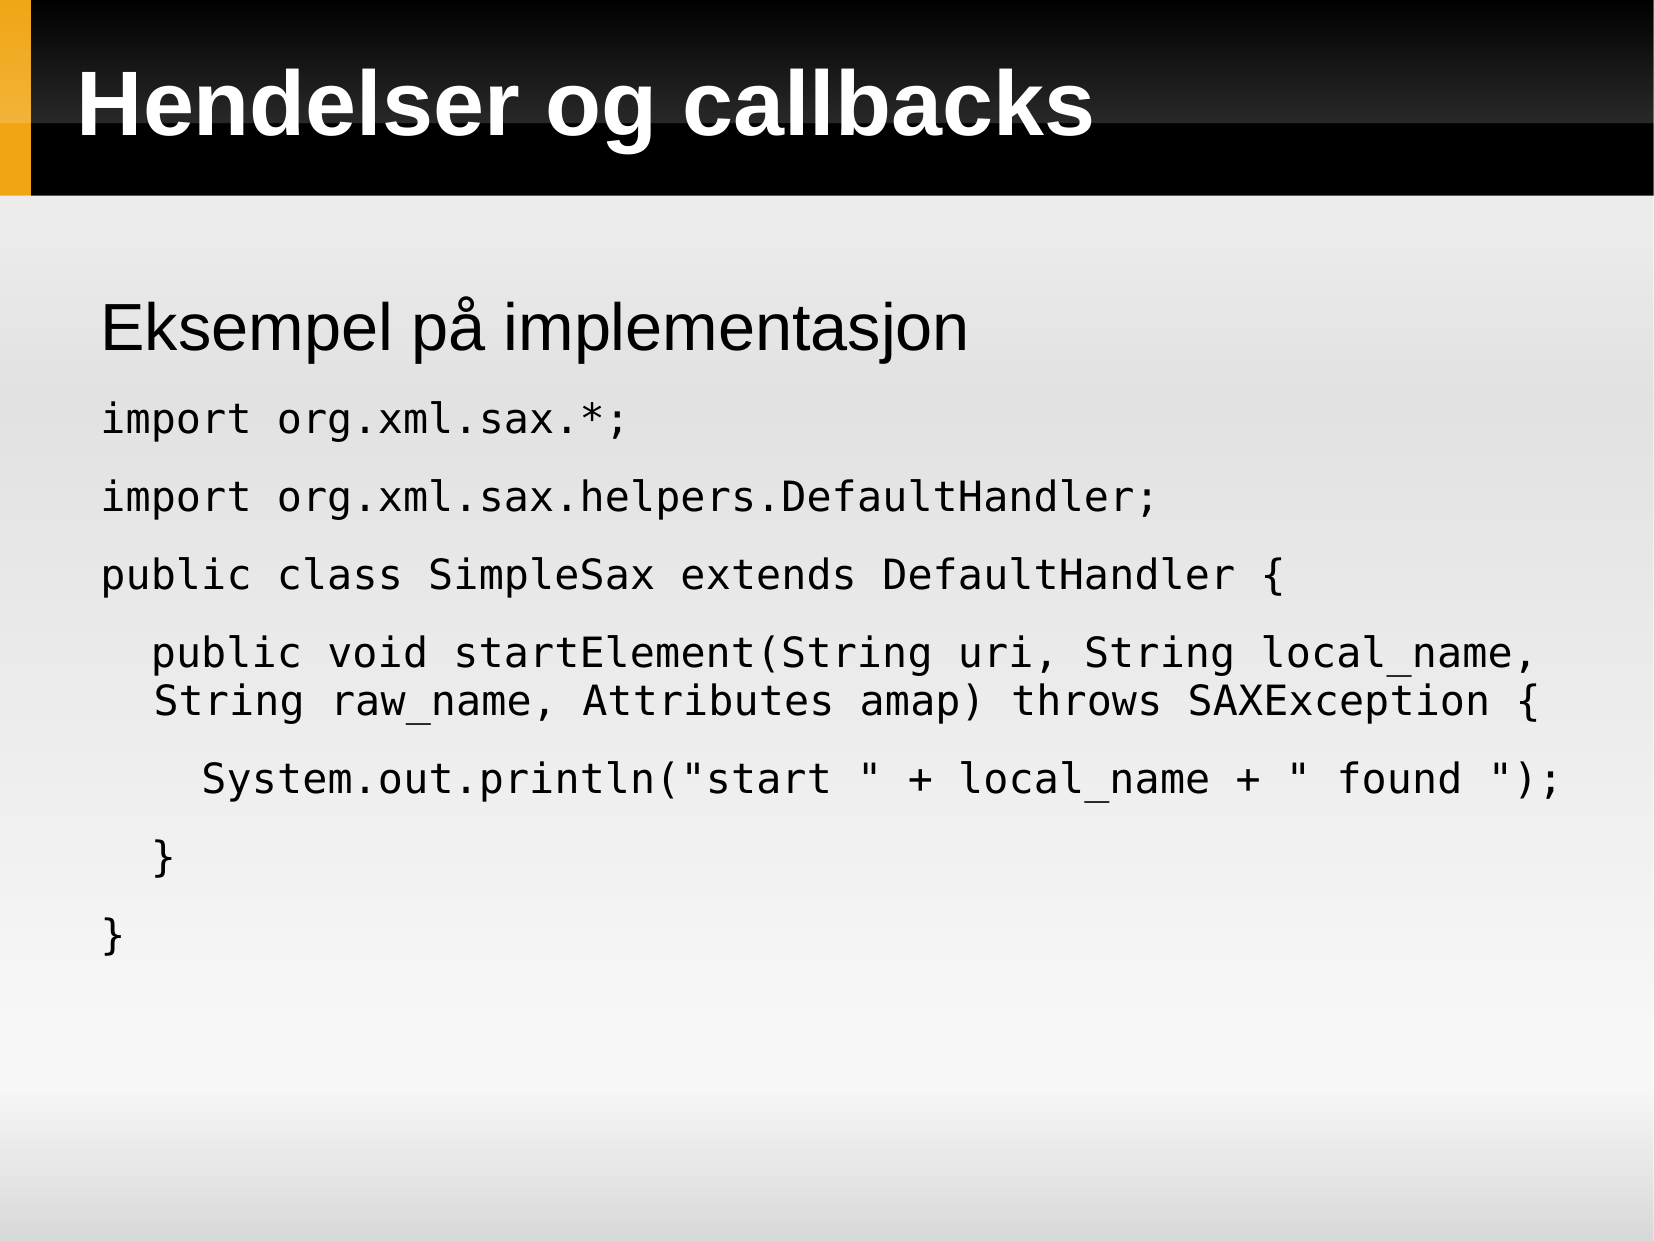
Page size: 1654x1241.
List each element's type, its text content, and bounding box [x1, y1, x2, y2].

picture [0, 0, 1654, 1241]
title Hendelser og callbacks [76, 7, 1565, 200]
list Eksempel på implementasjon import org.xml.sax.*; import org.xml.sax.helpers.DefaultHandler; public class SimpleSax extends DefaultHandler { public void startElement(String uri, String local_name, String raw_name, Attributes amap) throws SAXException { System.out.println("start " + local_name + " found "); } } [82, 290, 1571, 1094]
